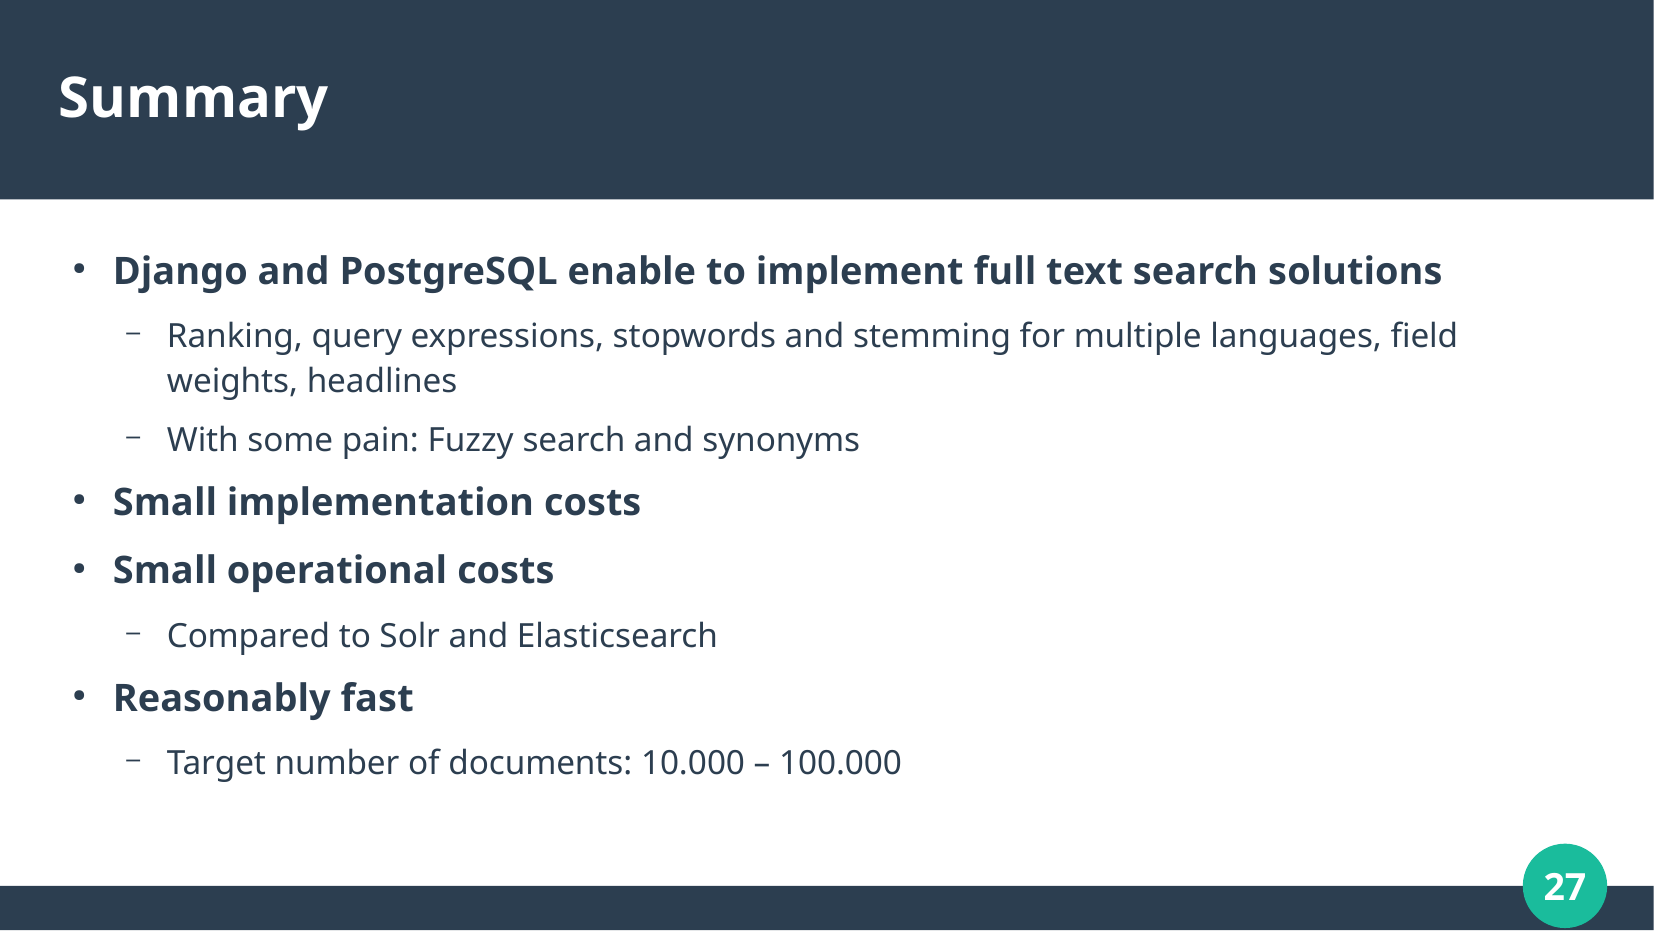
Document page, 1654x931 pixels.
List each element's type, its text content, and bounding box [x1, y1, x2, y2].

title Summary [59, 37, 1595, 156]
list Django and PostgreSQL enable to implement full text search solutions Ranking, query expressions, stopwords and stemming for multiple languages, field weights, headlines With some pain: Fuzzy search and synonyms Small implementation costs Small operational costs Compared to Solr and Elasticsearch Reasonably fast Target number of documents: 10.000 – 100.000 [59, 243, 1595, 788]
